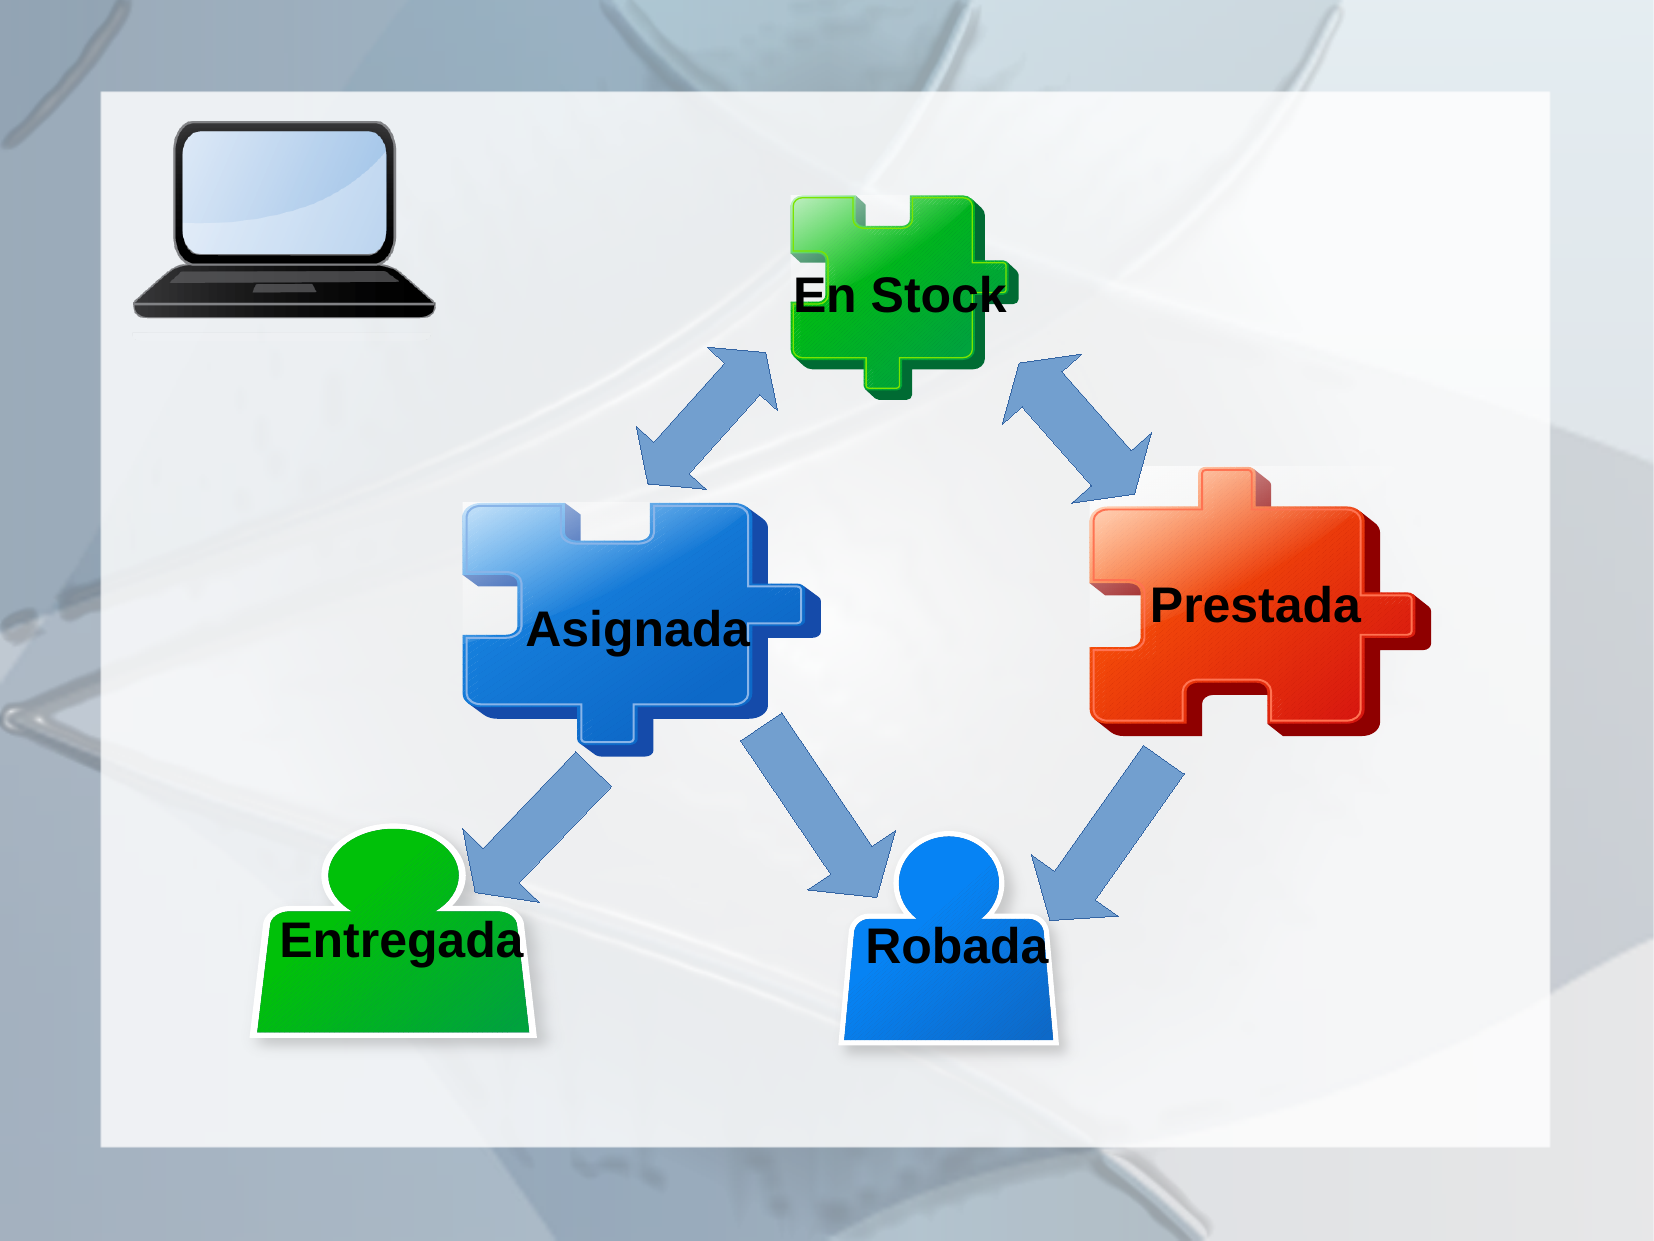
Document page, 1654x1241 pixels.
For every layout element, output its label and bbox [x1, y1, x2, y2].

text_box [462, 751, 612, 903]
text_box [740, 712, 896, 898]
text_box [1031, 745, 1185, 921]
picture [0, 0, 1654, 1241]
text_box [1002, 354, 1152, 504]
text_box [636, 347, 778, 490]
